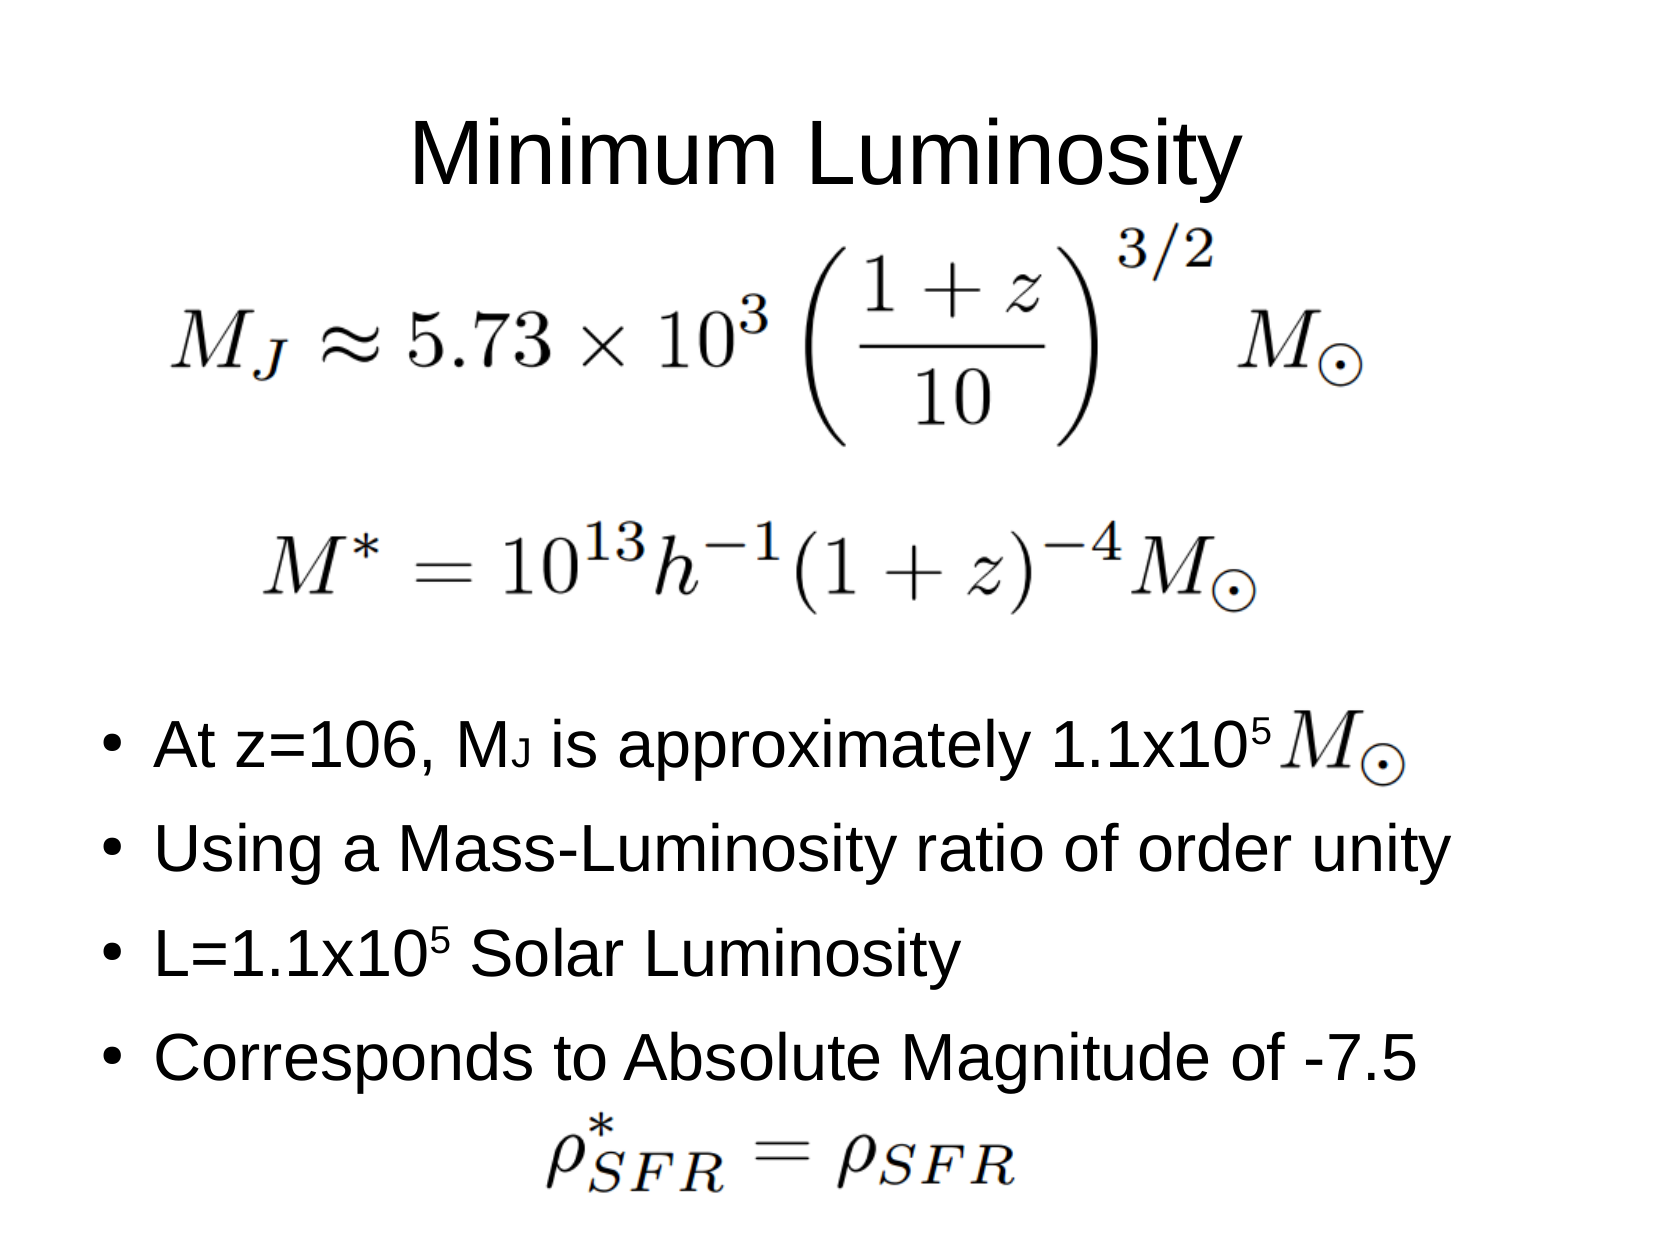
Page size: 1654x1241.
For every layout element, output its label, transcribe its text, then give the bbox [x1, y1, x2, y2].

picture [153, 212, 1417, 480]
picture [232, 496, 1288, 657]
picture [1275, 670, 1437, 790]
title Minimum Luminosity [82, 49, 1571, 257]
list At z=106, MJ is approximately 1.1x105 Using a Mass-Luminosity ratio of order unity L=1.1x105 Solar Luminosity Corresponds to Absolute Magnitude of -7.5 [82, 290, 1571, 1109]
picture [519, 1096, 1028, 1217]
